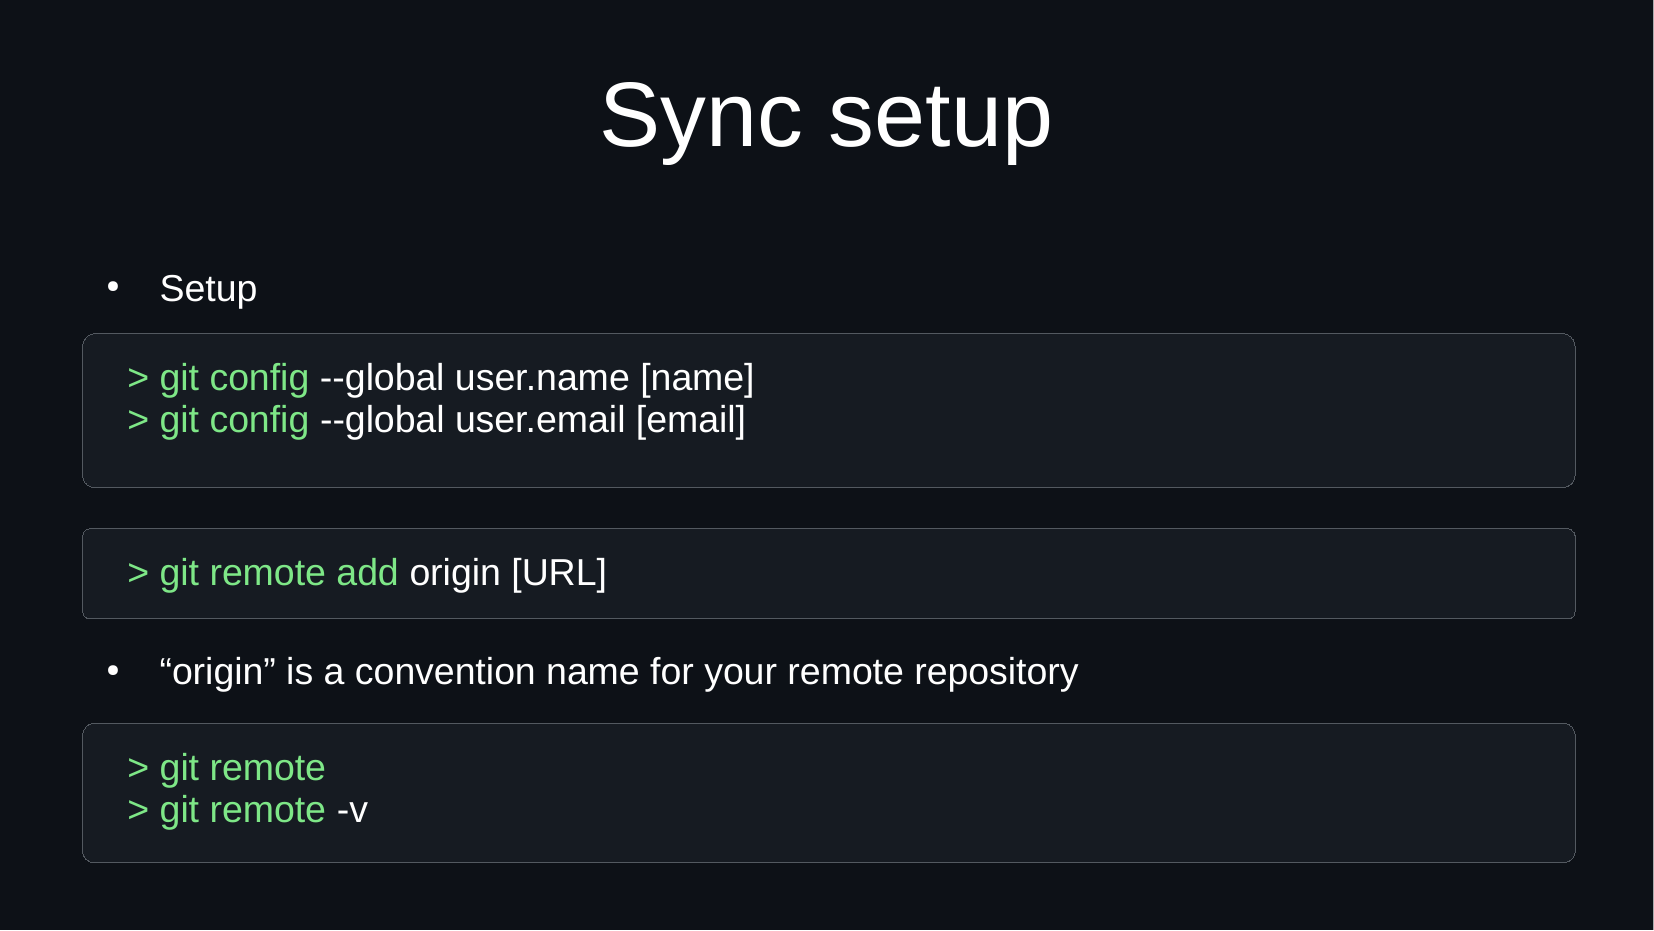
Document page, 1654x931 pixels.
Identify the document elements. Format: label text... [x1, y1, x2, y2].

text_box > git remote > git remote -v [112, 738, 1576, 838]
text_box [82, 333, 1576, 488]
text_box > git config --global user.name [name] > git config --global user.email [email] [112, 349, 1576, 448]
text_box > git remote add origin [URL] [112, 543, 1576, 643]
list “origin” is a convention name for your remote repository [88, 650, 1577, 702]
list Setup [88, 267, 1577, 319]
text_box [82, 723, 1576, 863]
text_box [82, 528, 1576, 619]
title Sync setup [82, 37, 1571, 193]
